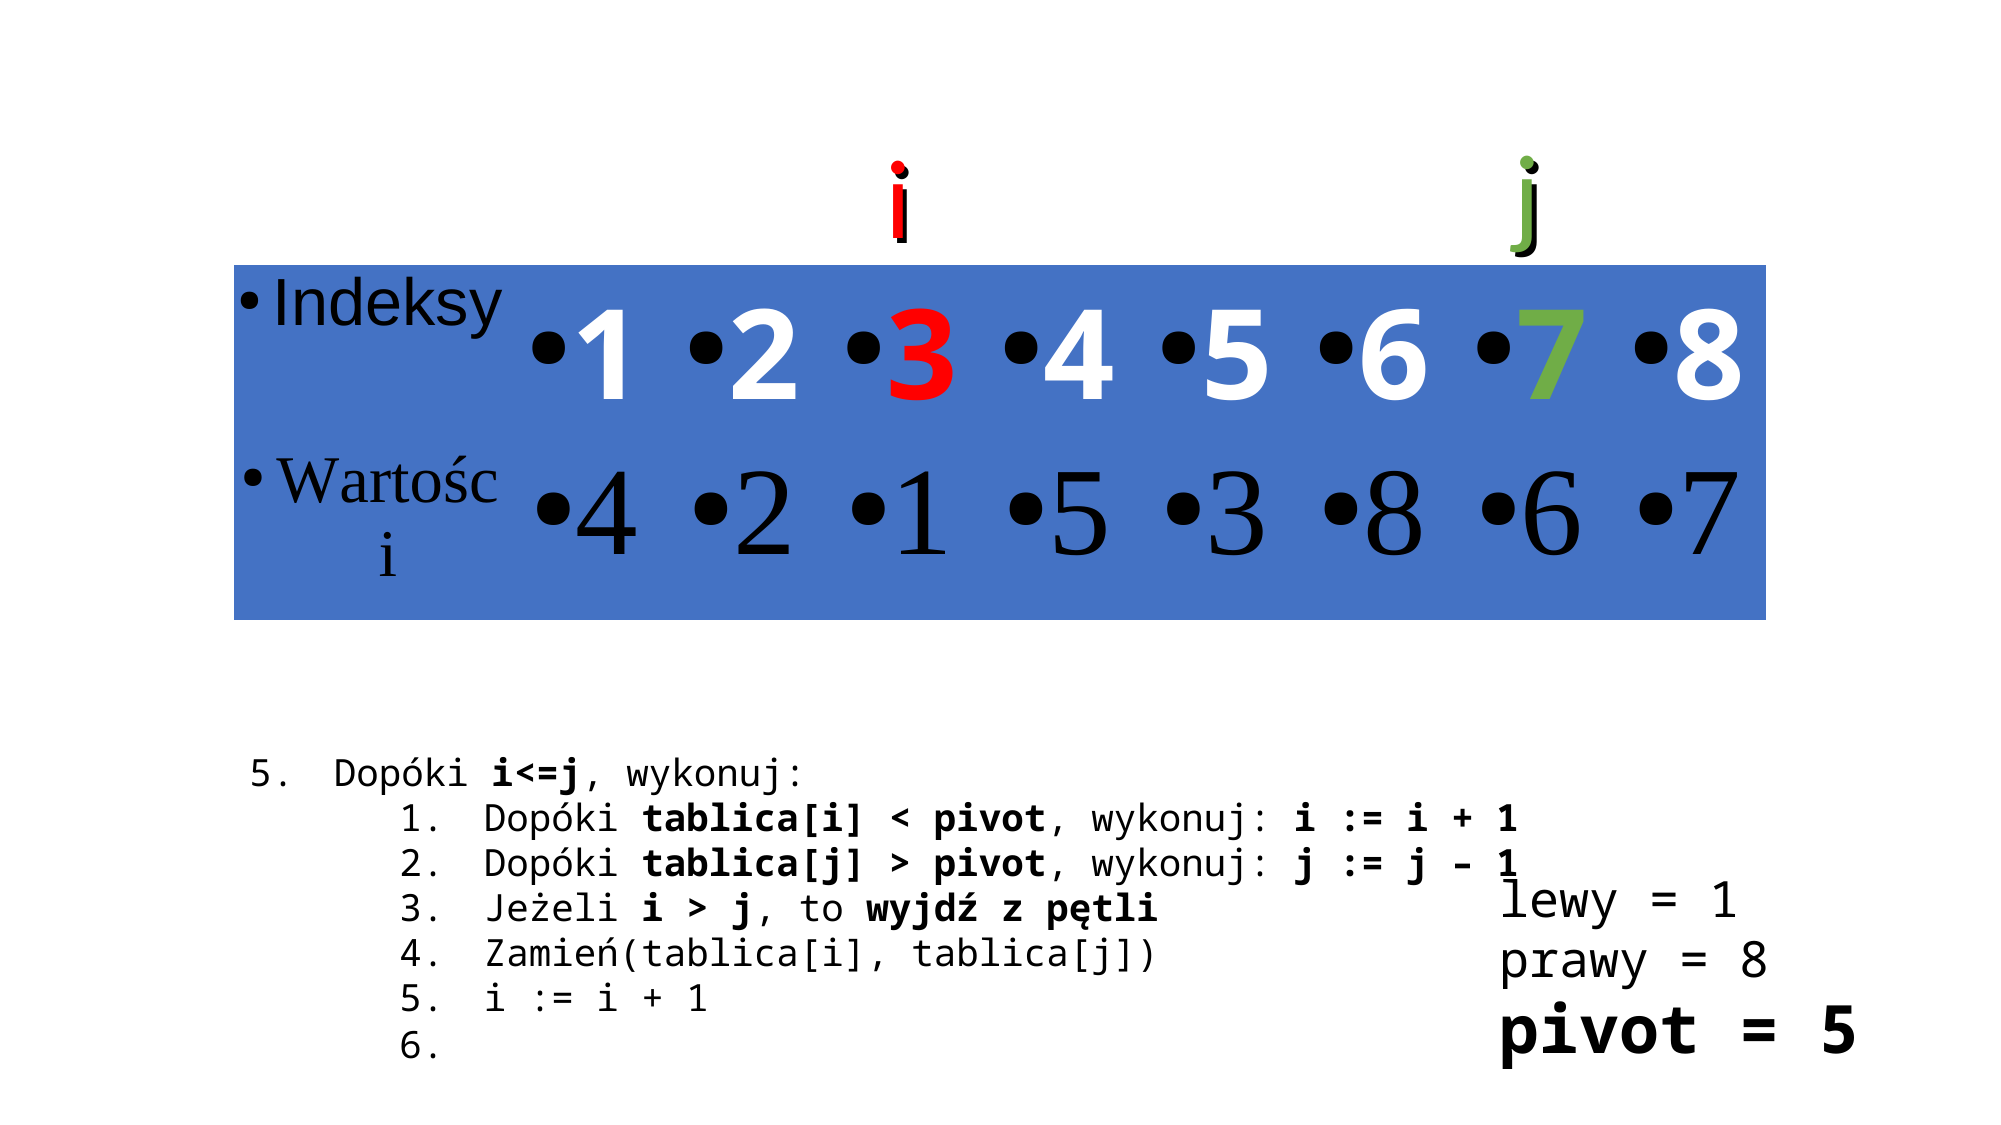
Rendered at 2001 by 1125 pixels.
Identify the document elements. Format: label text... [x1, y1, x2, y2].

table_header 2 [663, 265, 821, 443]
table_cell Wartości [234, 443, 506, 620]
table_cell 6 [1451, 443, 1608, 620]
table_header 8 [1608, 265, 1766, 443]
table_cell 4 [506, 443, 663, 620]
text_box j [1499, 114, 1556, 264]
text_box Dopóki i<=j, wykonuj: Dopóki tablica[i] < pivot, wykonuj: i := i + 1 Dopóki tablica[j] > pivot, wykonuj: j := j – 1 Jeżeli i > j, to wyjdź z pętli Zamień(tablica[i], tablica[j]) i := i + 1 [234, 740, 1382, 1075]
table_header 3 [821, 265, 978, 443]
table_header 5 [1136, 265, 1293, 443]
table_header 4 [978, 265, 1136, 443]
table_header 6 [1293, 265, 1451, 443]
table_cell 5 [978, 443, 1136, 620]
table_cell 1 [821, 443, 978, 620]
text_box i [870, 119, 926, 269]
table_cell 2 [663, 443, 821, 620]
table_cell 3 [1136, 443, 1293, 620]
table_header 7 [1451, 265, 1608, 443]
table_header Indeksy [234, 265, 506, 443]
table_cell 7 [1608, 443, 1766, 620]
table_header 1 [506, 265, 663, 443]
text_box lewy = 1 prawy = 8 pivot = 5 [1484, 859, 1849, 1077]
table_cell 8 [1293, 443, 1451, 620]
